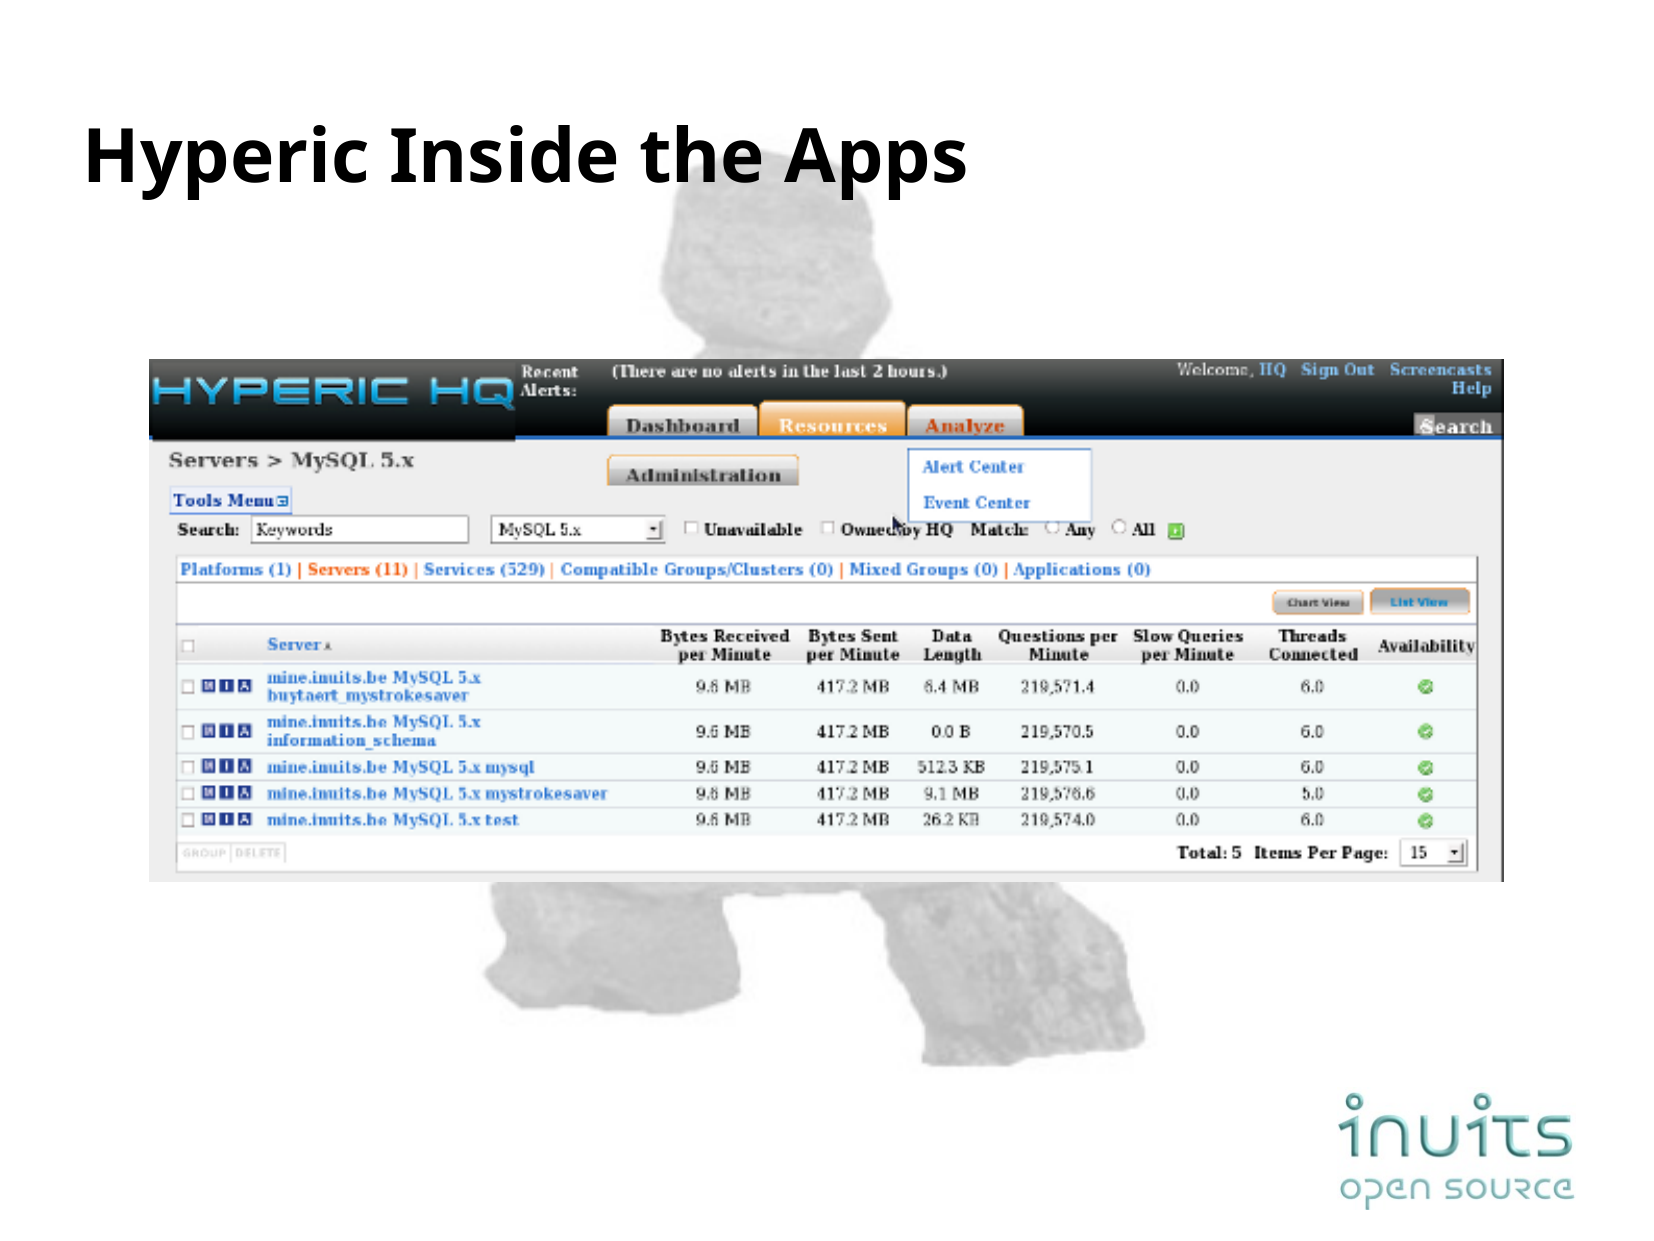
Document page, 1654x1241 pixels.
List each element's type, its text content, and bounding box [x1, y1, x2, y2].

picture [1337, 1087, 1576, 1210]
title Hyperic Inside the Apps [82, 49, 1571, 257]
picture [149, 257, 1504, 1120]
